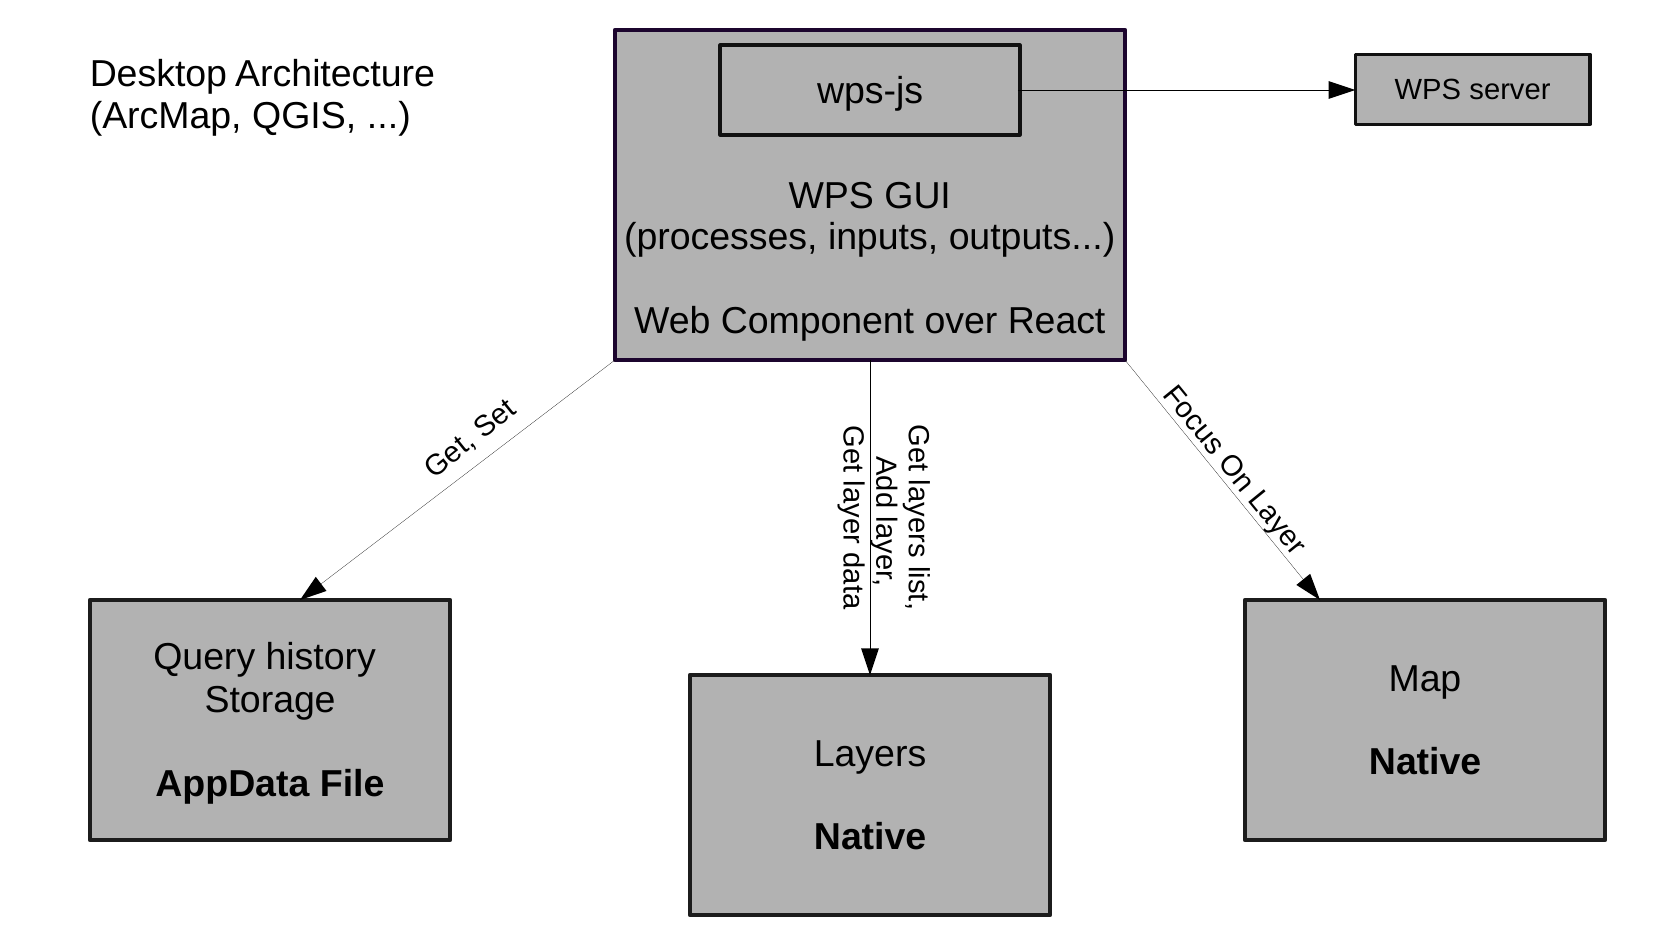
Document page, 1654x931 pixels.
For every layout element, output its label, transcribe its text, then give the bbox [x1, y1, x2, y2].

text_box Get, Set [401, 340, 583, 502]
text_box WPS GUI (processes, inputs, outputs...) Web Component over React [615, 30, 1126, 361]
text_box Desktop Architecture (ArcMap, QGIS, ...) [75, 45, 451, 131]
text_box Query history Storage AppData File [90, 600, 451, 841]
text_box wps-js [720, 45, 1021, 136]
text_box WPS server [1355, 54, 1591, 125]
text_box Map Native [1245, 600, 1606, 841]
text_box Layers Native [690, 675, 1051, 916]
